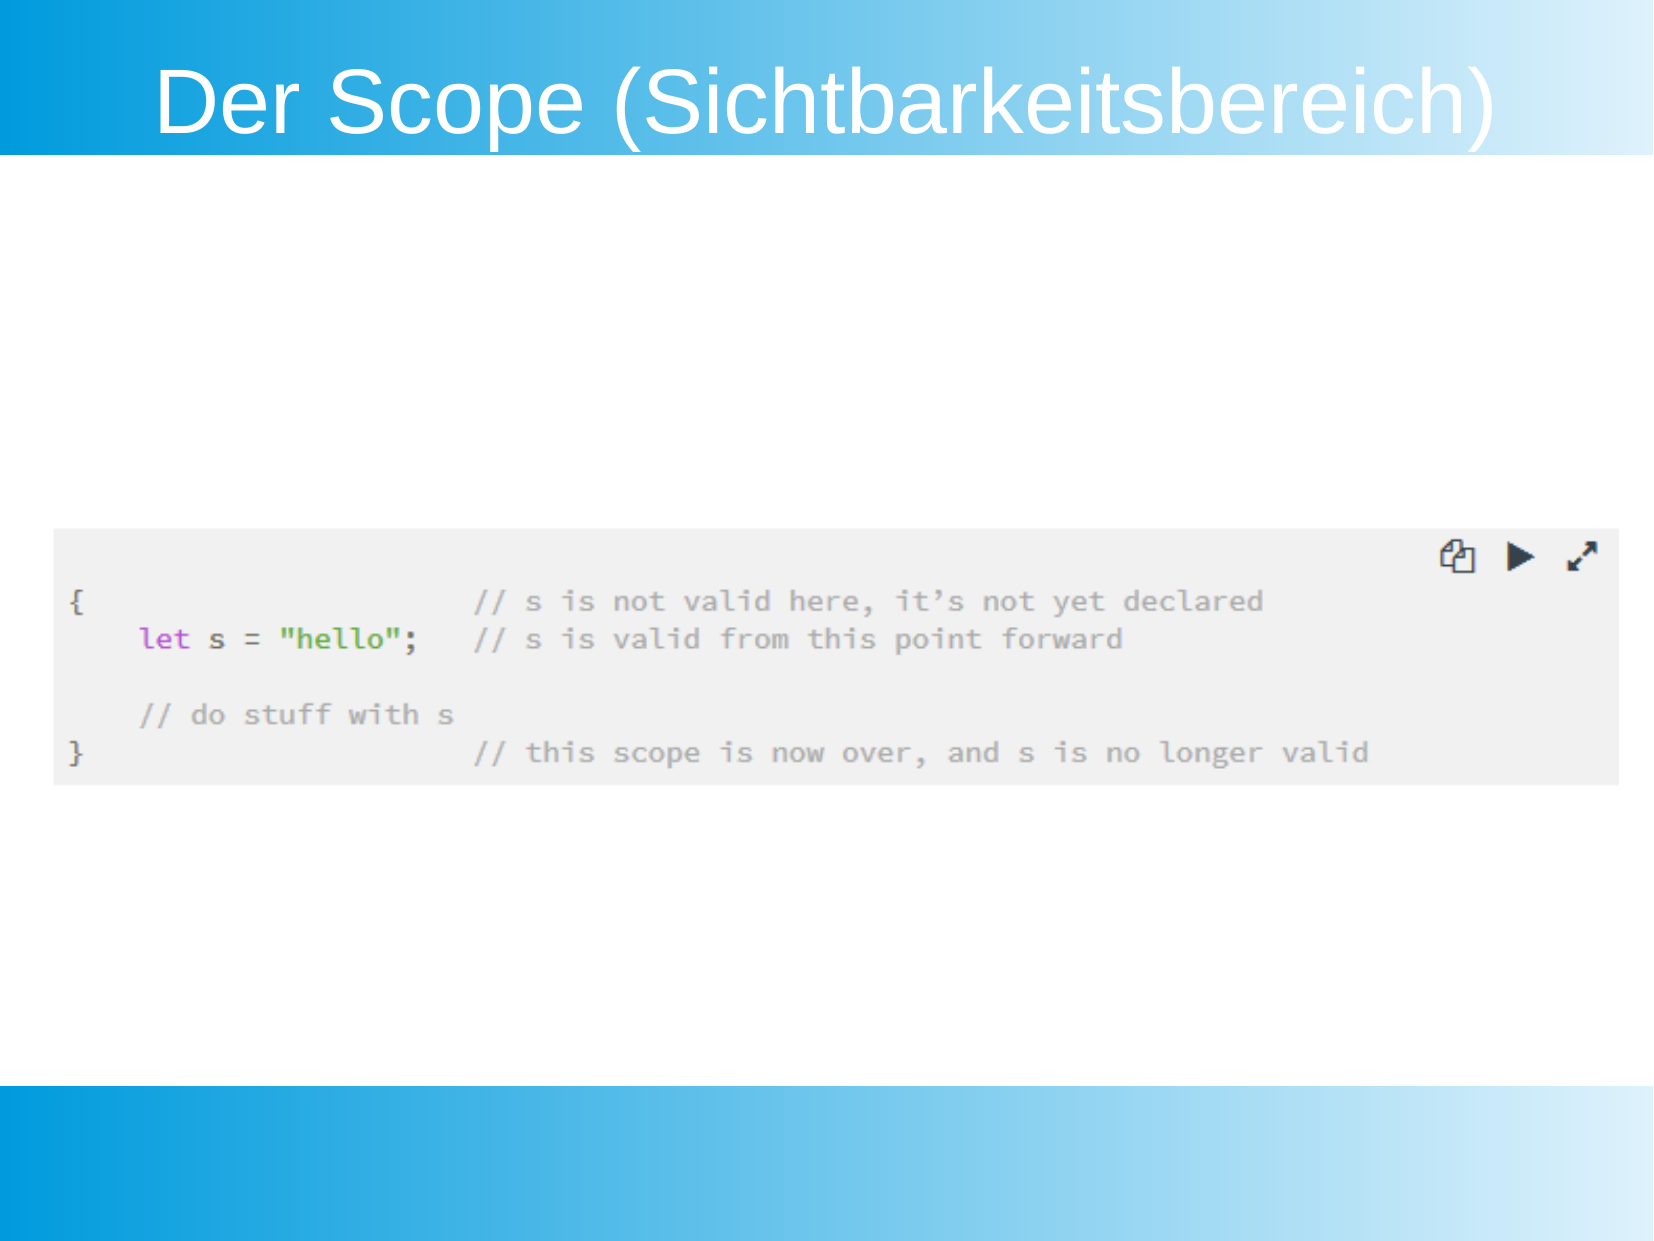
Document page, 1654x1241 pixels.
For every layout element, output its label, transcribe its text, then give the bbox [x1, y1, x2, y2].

title Der Scope (Sichtbarkeitsbereich) [82, 49, 1571, 155]
picture [48, 523, 1619, 792]
